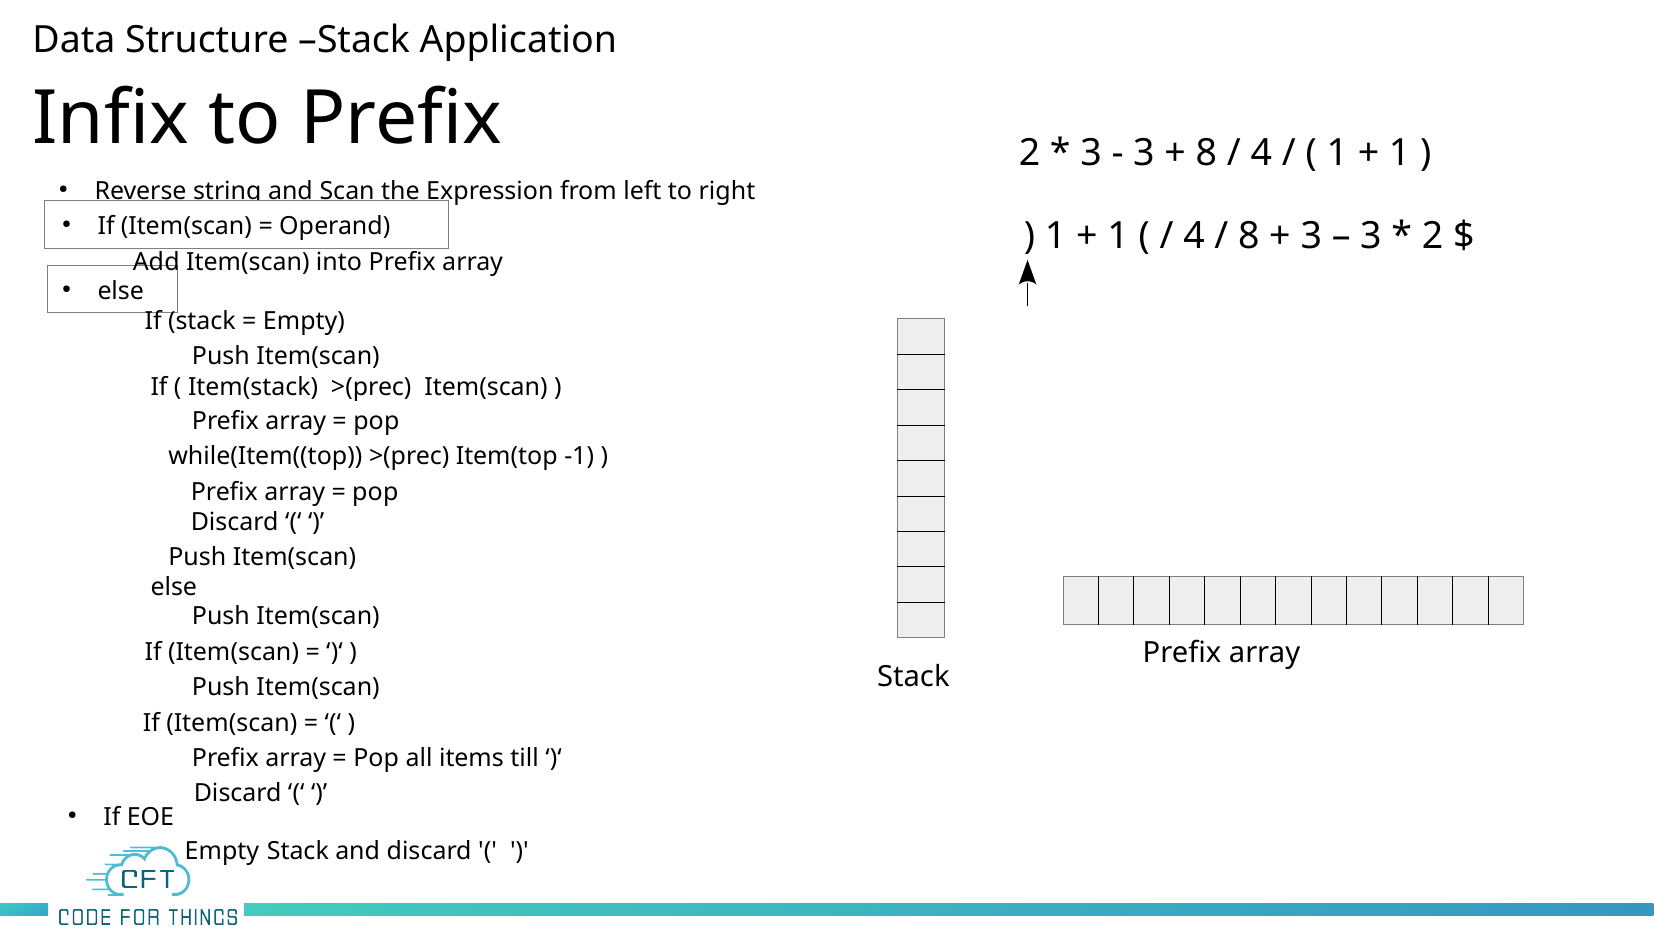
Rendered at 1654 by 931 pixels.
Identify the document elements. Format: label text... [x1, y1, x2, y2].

text_box If (Item(scan) = Operand) [47, 200, 491, 260]
text_box [1134, 576, 1169, 624]
text_box [897, 426, 945, 460]
text_box [1382, 576, 1417, 625]
text_box [1453, 576, 1488, 625]
text_box Prefix array = Pop all items till ‘)‘ [141, 732, 685, 792]
text_box Stack [862, 647, 973, 697]
text_box [1276, 576, 1311, 624]
text_box [1241, 576, 1275, 624]
text_box Empty Stack and discard '(' ')' [134, 820, 656, 880]
text_box If (Item(scan) = ‘(‘ ) [92, 696, 449, 756]
text_box [897, 603, 945, 638]
text_box [1489, 576, 1524, 625]
text_box Prefix array [1128, 624, 1341, 674]
text_box If (stack = Empty) [94, 295, 449, 355]
text_box If ( Item(stack) >(prec) Item(scan) ) [100, 360, 632, 406]
text_box Push Item(scan) [118, 531, 390, 576]
text_box [1205, 576, 1240, 624]
text_box [1347, 576, 1381, 625]
text_box Push Item(scan) [141, 590, 414, 625]
text_box Add Item(scan) into Prefix array [82, 236, 780, 286]
text_box while(Item((top)) >(prec) Item(top -1) ) [118, 430, 762, 489]
text_box [897, 567, 945, 602]
text_box Reverse string and Scan the Expression from left to right [44, 165, 960, 225]
text_box Push Item(scan) [141, 661, 473, 706]
text_box [897, 532, 945, 566]
text_box ) 1 + 1 ( / 4 / 8 + 3 – 3 * 2 $ [973, 200, 1577, 260]
picture [59, 846, 237, 925]
text_box Prefix array = pop [141, 395, 498, 430]
text_box [1099, 576, 1133, 625]
text_box [1418, 576, 1452, 625]
text_box Prefix array = pop [140, 466, 442, 526]
text_box [897, 461, 945, 496]
text_box [1063, 576, 1098, 625]
text_box else [47, 265, 213, 325]
text_box Push Item(scan) [141, 330, 473, 390]
text_box [897, 497, 945, 531]
text_box [897, 318, 945, 354]
text_box Discard ‘(‘ ‘)’ [143, 767, 475, 812]
text_box If EOE [53, 791, 201, 836]
text_box [1170, 576, 1204, 624]
text_box [897, 355, 945, 389]
title Data Structure –Stack Application Infix to Prefix [32, 12, 1536, 166]
text_box 2 * 3 - 3 + 8 / 4 / ( 1 + 1 ) [968, 118, 1554, 178]
text_box Discard ‘(‘ ‘)’ [140, 496, 376, 531]
text_box [897, 390, 945, 425]
text_box If (Item(scan) = ‘)‘ ) [94, 625, 508, 671]
text_box [1312, 576, 1346, 625]
text_box else [100, 561, 243, 621]
